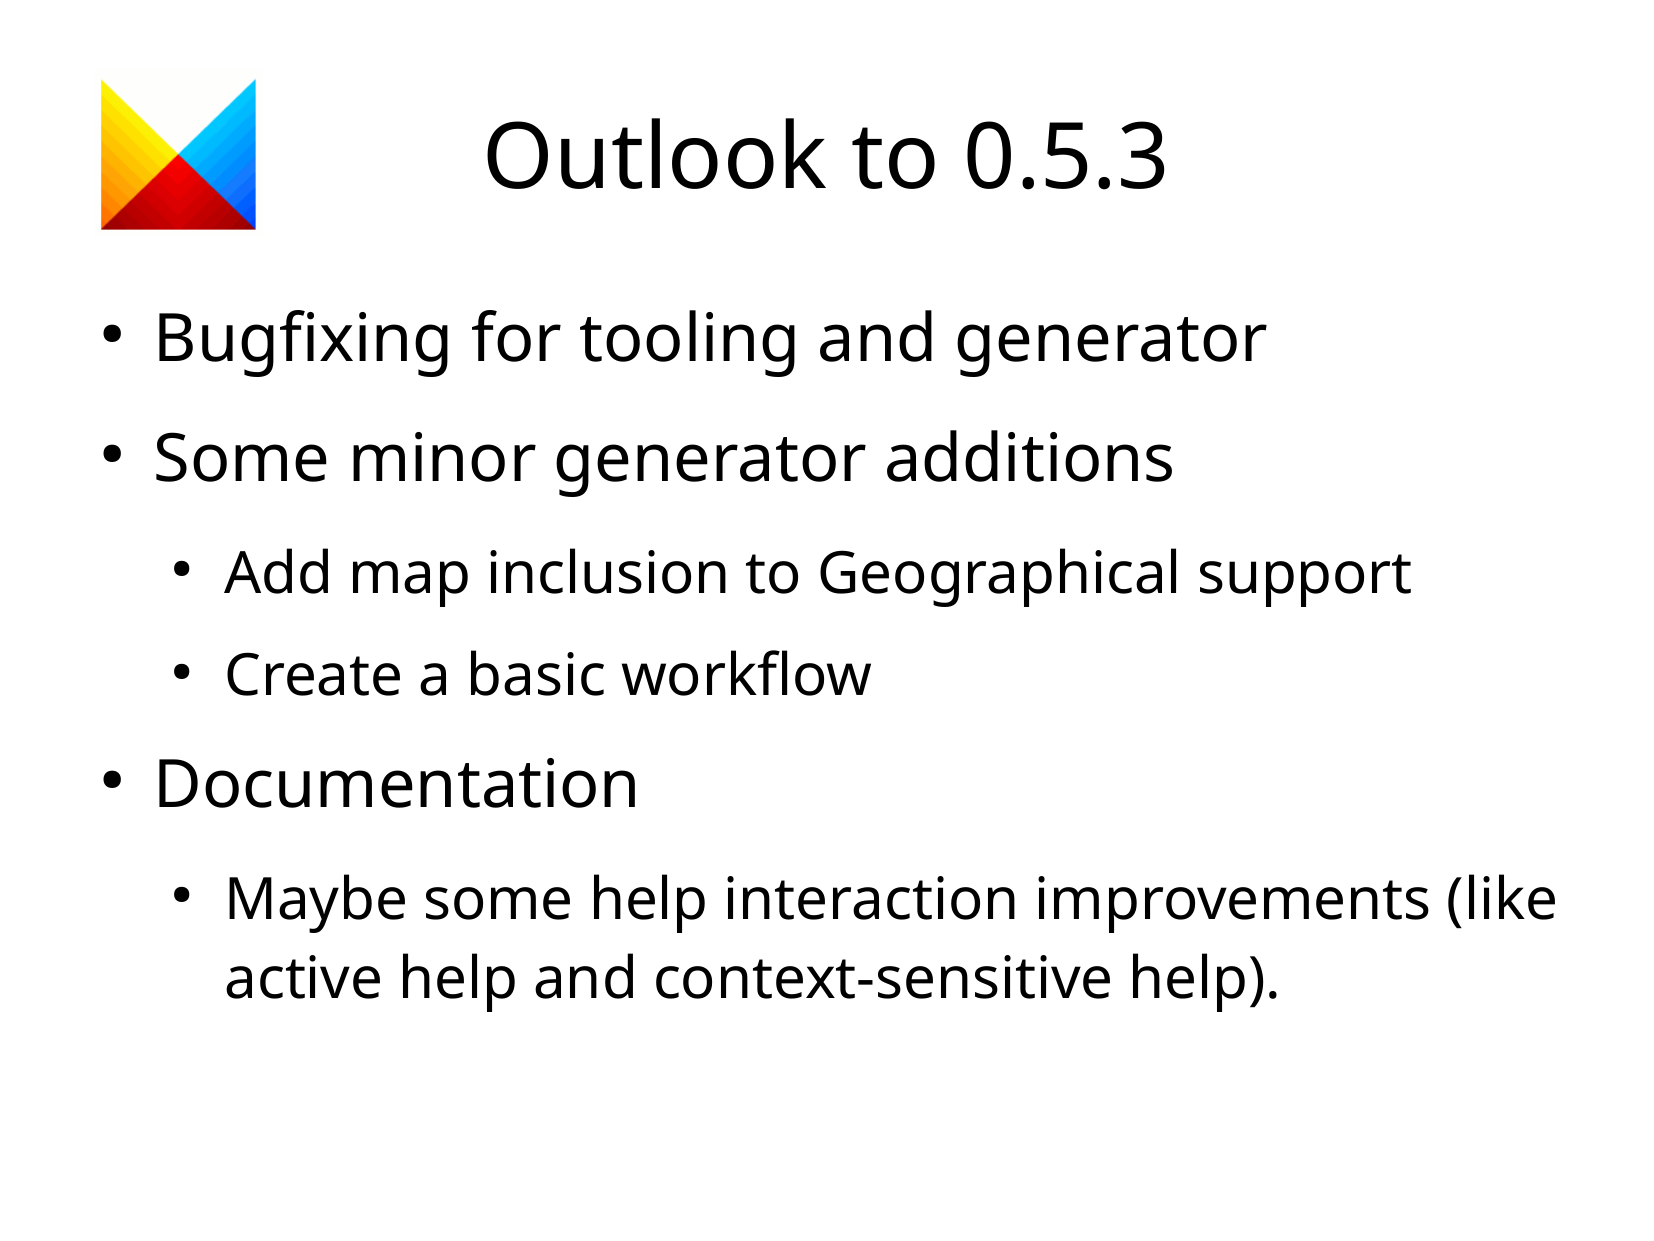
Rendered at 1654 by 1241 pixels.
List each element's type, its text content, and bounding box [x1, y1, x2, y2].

list Bugfixing for tooling and generator Some minor generator additions Add map inclusion to Geographical support Create a basic workflow Documentation Maybe some help interaction improvements (like active help and context-sensitive help). [82, 290, 1571, 1109]
title Outlook to 0.5.3 [82, 49, 1571, 257]
